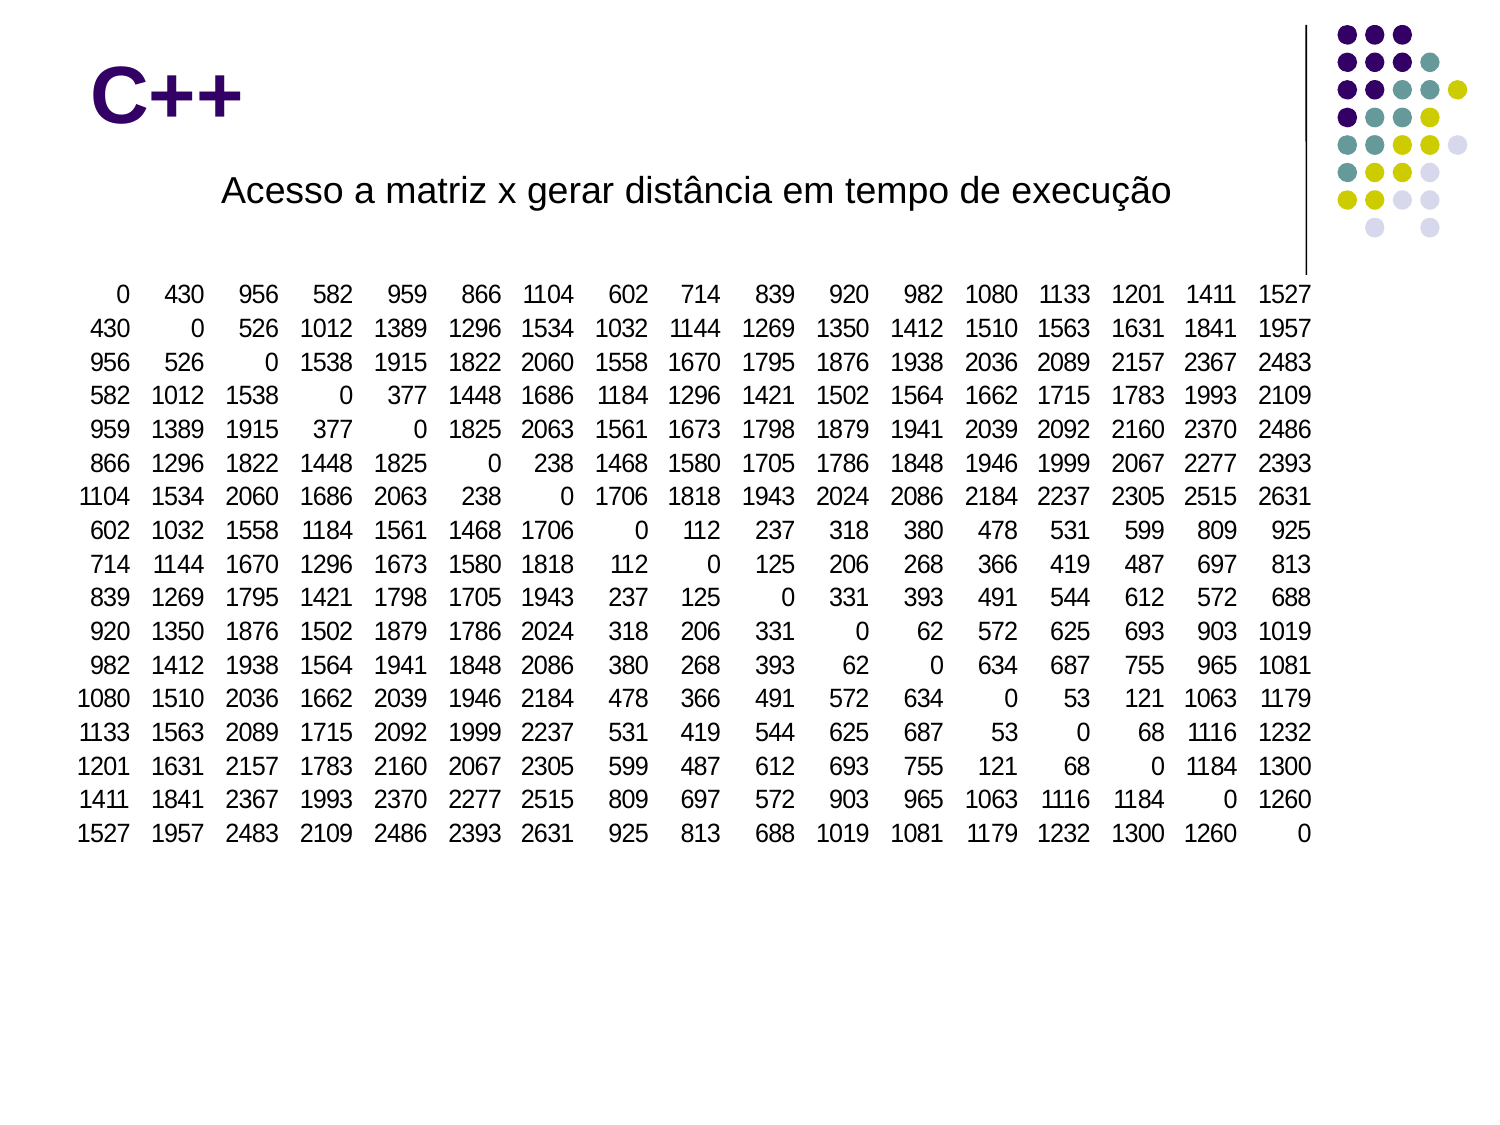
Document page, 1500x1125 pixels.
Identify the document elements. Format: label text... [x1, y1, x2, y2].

title C++ [75, 53, 556, 148]
text_box Acesso a matriz x gerar distância em tempo de execução [206, 161, 1188, 219]
chart [59, 278, 1317, 889]
